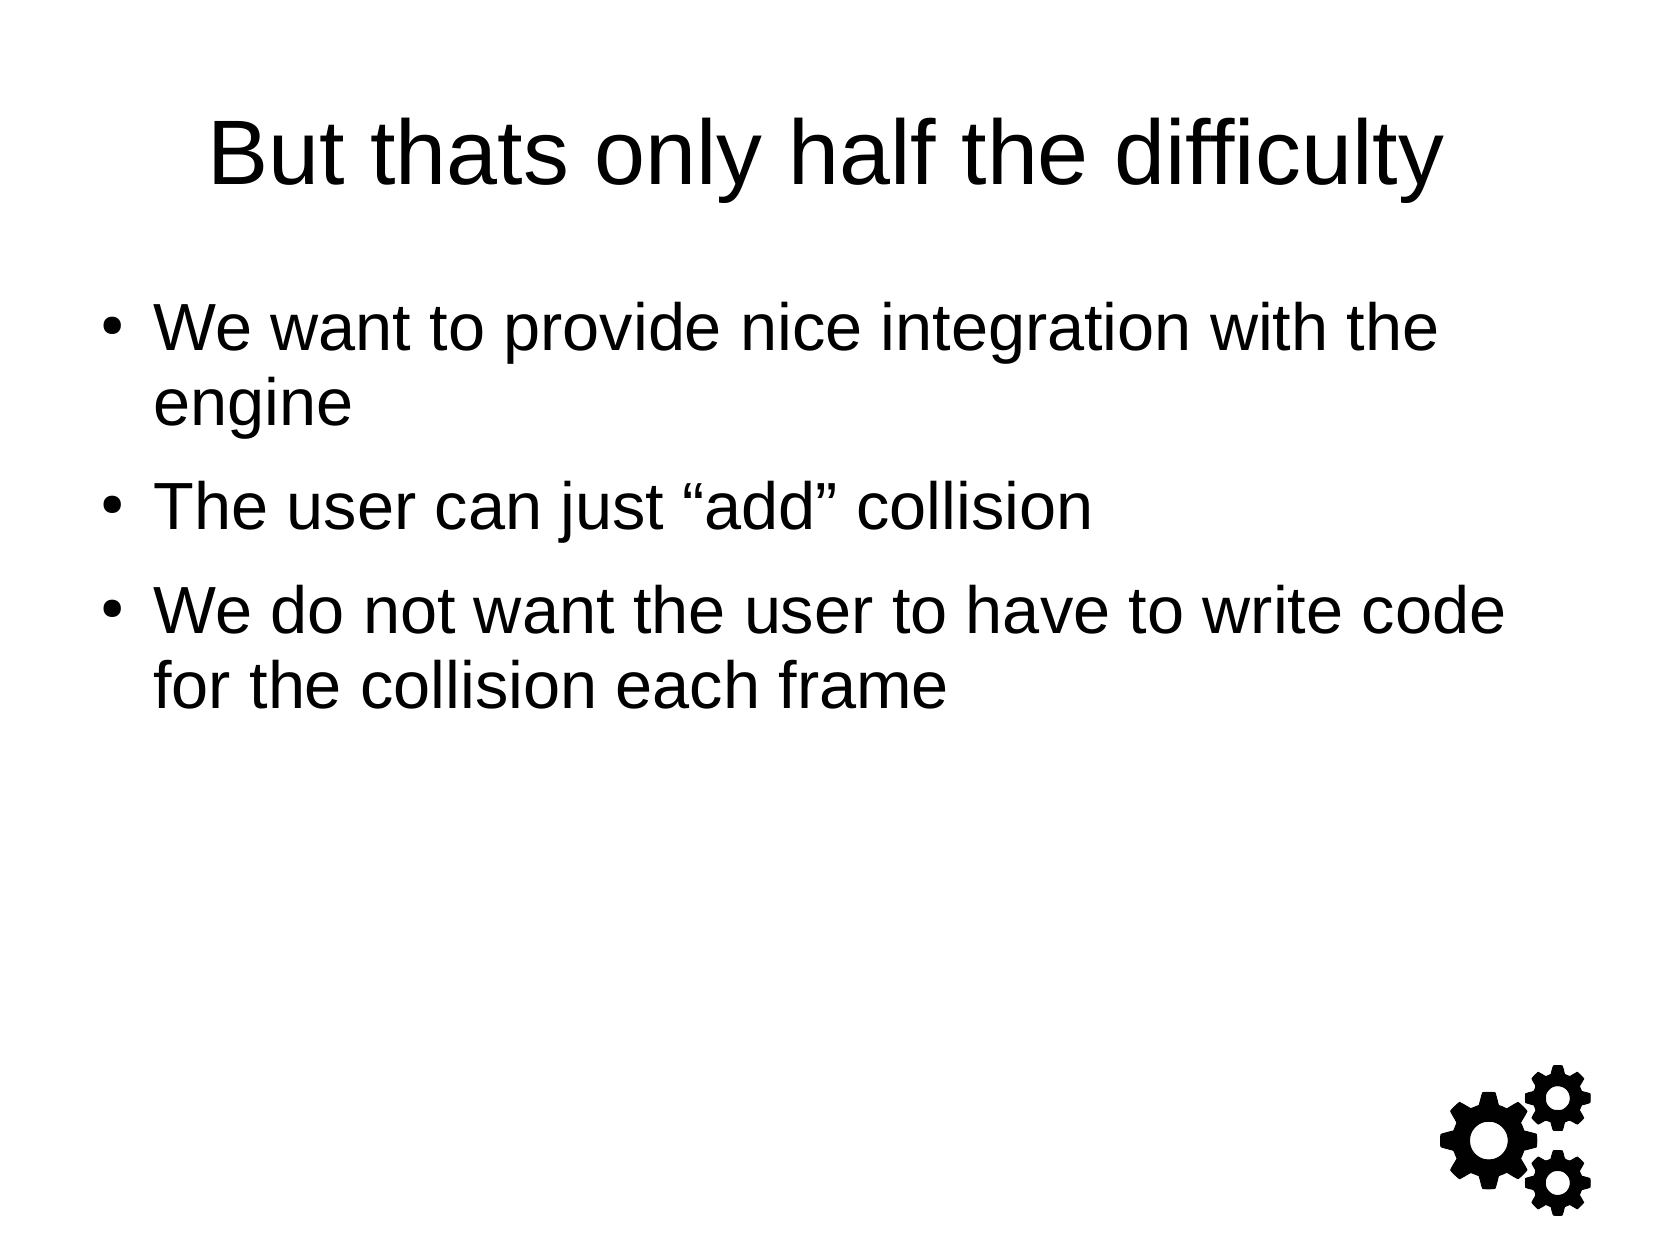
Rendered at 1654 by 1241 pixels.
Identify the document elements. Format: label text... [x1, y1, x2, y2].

list We want to provide nice integration with the engine The user can just “add” collision We do not want the user to have to write code for the collision each frame [82, 290, 1571, 1010]
picture [1440, 1065, 1591, 1216]
title But thats only half the difficulty [82, 49, 1571, 257]
